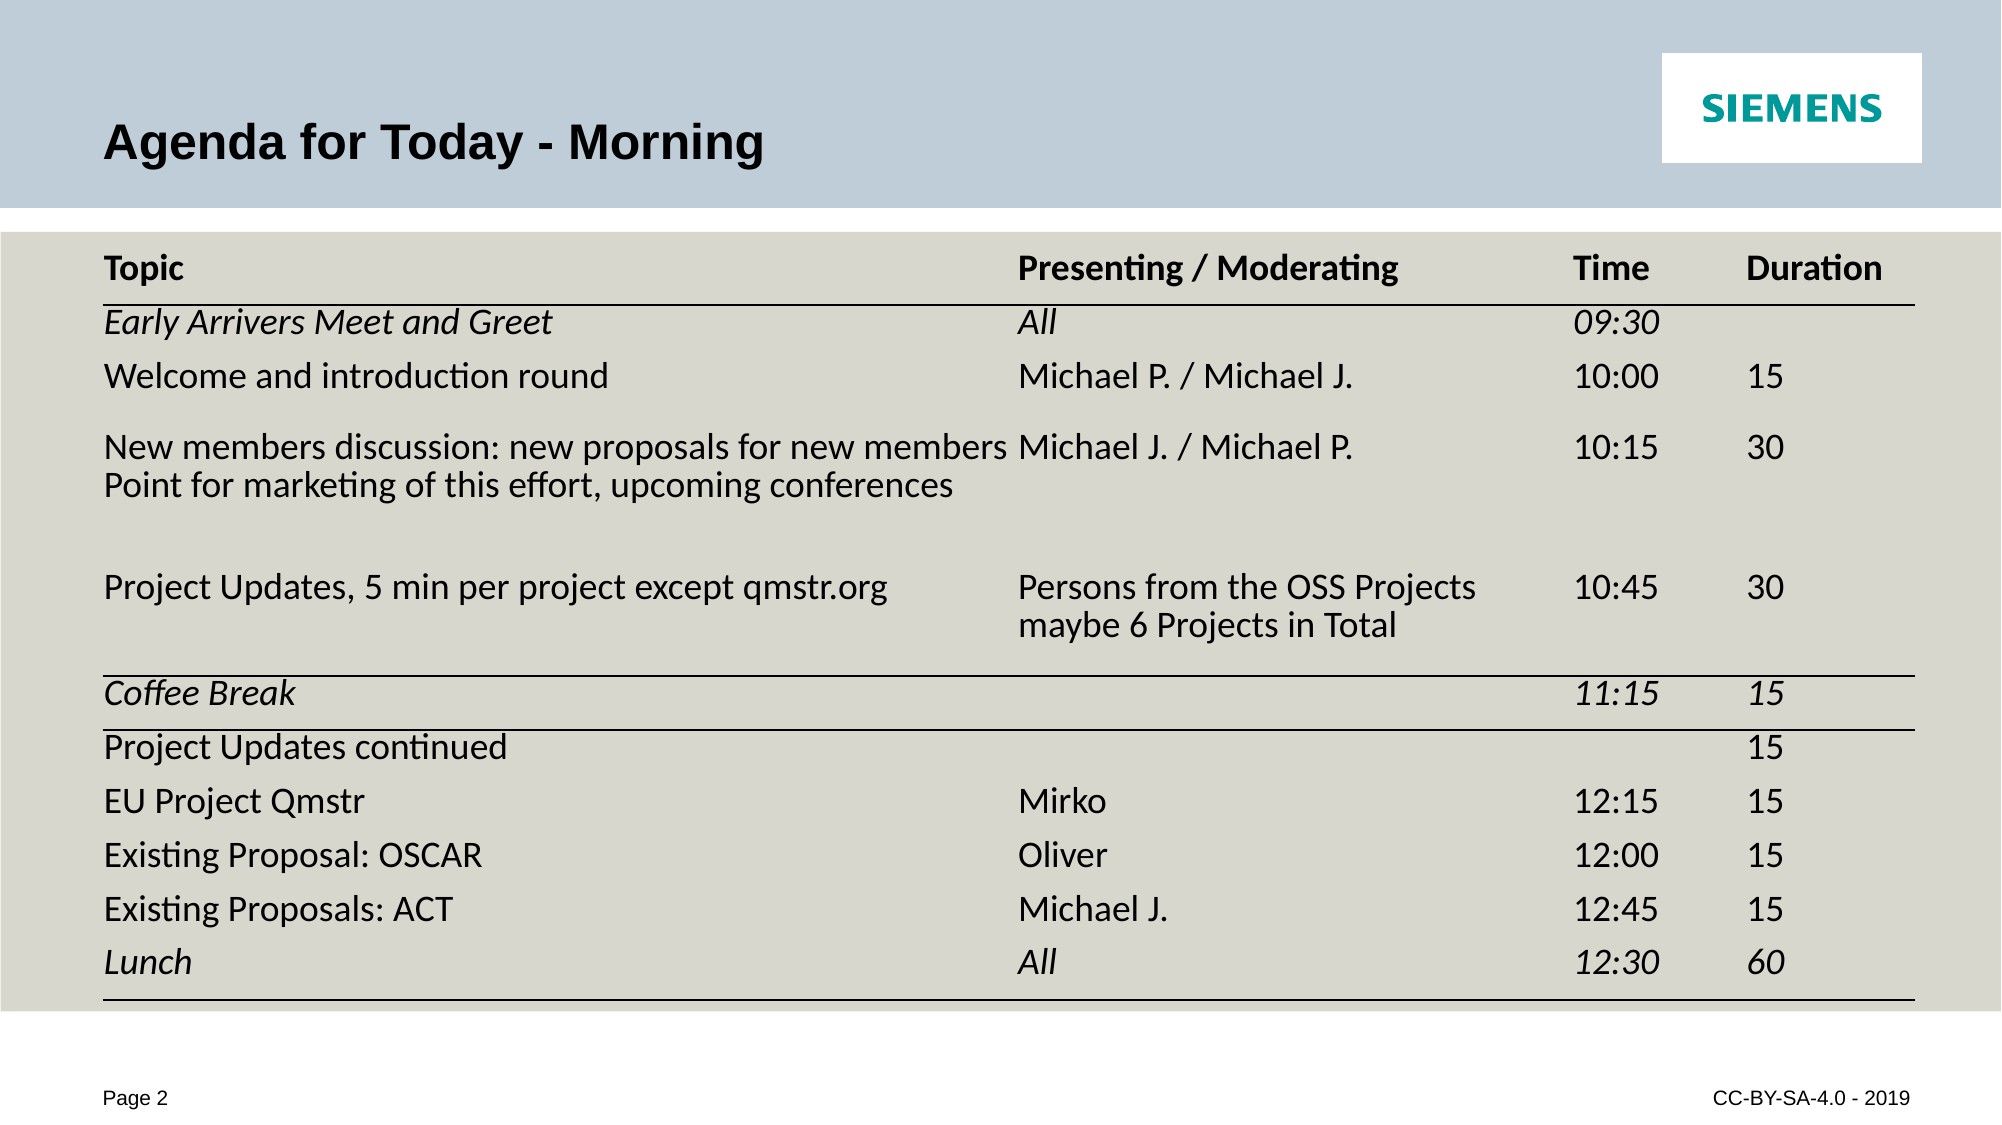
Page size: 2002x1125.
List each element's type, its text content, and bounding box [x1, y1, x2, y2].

table_header Presenting / Moderating [1017, 251, 1572, 304]
table_cell 15 [1745, 359, 1915, 431]
table_cell [1745, 306, 1915, 359]
table_cell Michael J. / Michael P. [1017, 431, 1572, 570]
text_box [0, 231, 2001, 1012]
table_cell 15 [1745, 677, 1915, 729]
table_cell 10:45 [1572, 570, 1745, 675]
table_cell 09:30 [1572, 306, 1745, 359]
table_cell 15 [1745, 784, 1915, 838]
table_cell Lunch [103, 945, 1017, 999]
table_cell Early Arrivers Meet and Greet [103, 306, 1017, 359]
table_cell New members discussion: new proposals for new members Point for marketing of this effort, upcoming conferences [103, 431, 1017, 570]
table_cell EU Project Qmstr [103, 784, 1017, 838]
table_cell 60 [1745, 945, 1915, 999]
table_cell All [1017, 945, 1572, 999]
table_cell 30 [1745, 570, 1915, 675]
table_cell Persons from the OSS Projects maybe 6 Projects in Total [1017, 570, 1572, 675]
table_cell Michael P. / Michael J. [1017, 359, 1572, 431]
table_cell 12:00 [1572, 838, 1745, 892]
table_cell All [1017, 306, 1572, 359]
table_cell 12:30 [1572, 945, 1745, 999]
table_cell [1017, 731, 1572, 784]
table_cell Welcome and introduction round [103, 359, 1017, 431]
table_cell Project Updates, 5 min per project except qmstr.org [103, 570, 1017, 675]
table_cell Coffee Break [103, 677, 1017, 729]
table_cell Mirko [1017, 784, 1572, 838]
table_cell Oliver [1017, 838, 1572, 892]
table_header Time [1572, 251, 1745, 304]
table_cell 30 [1745, 431, 1915, 570]
table_cell 15 [1745, 838, 1915, 892]
table_cell All [1025, 954, 1033, 965]
table_cell [1572, 731, 1745, 784]
table_cell Existing Proposals: ACT [103, 892, 1017, 945]
table_cell [1017, 677, 1572, 729]
table_cell 10:00 [1572, 359, 1745, 431]
table_cell All [1025, 314, 1033, 325]
table_cell 11:15 [1572, 677, 1745, 729]
table_header Duration [1745, 251, 1915, 304]
table_cell 12:15 [1572, 784, 1745, 838]
table_header Topic [103, 251, 1017, 304]
table_cell 10:15 [1572, 431, 1745, 570]
table_cell 15 [1745, 731, 1915, 784]
table_cell 15 [1745, 892, 1915, 945]
title Agenda for Today - Morning [0, 0, 2001, 208]
table_cell 12:45 [1572, 892, 1745, 945]
table_cell Michael J. [1017, 892, 1572, 945]
table_cell Project Updates continued [103, 731, 1017, 784]
table_cell Existing Proposal: OSCAR [103, 838, 1017, 892]
